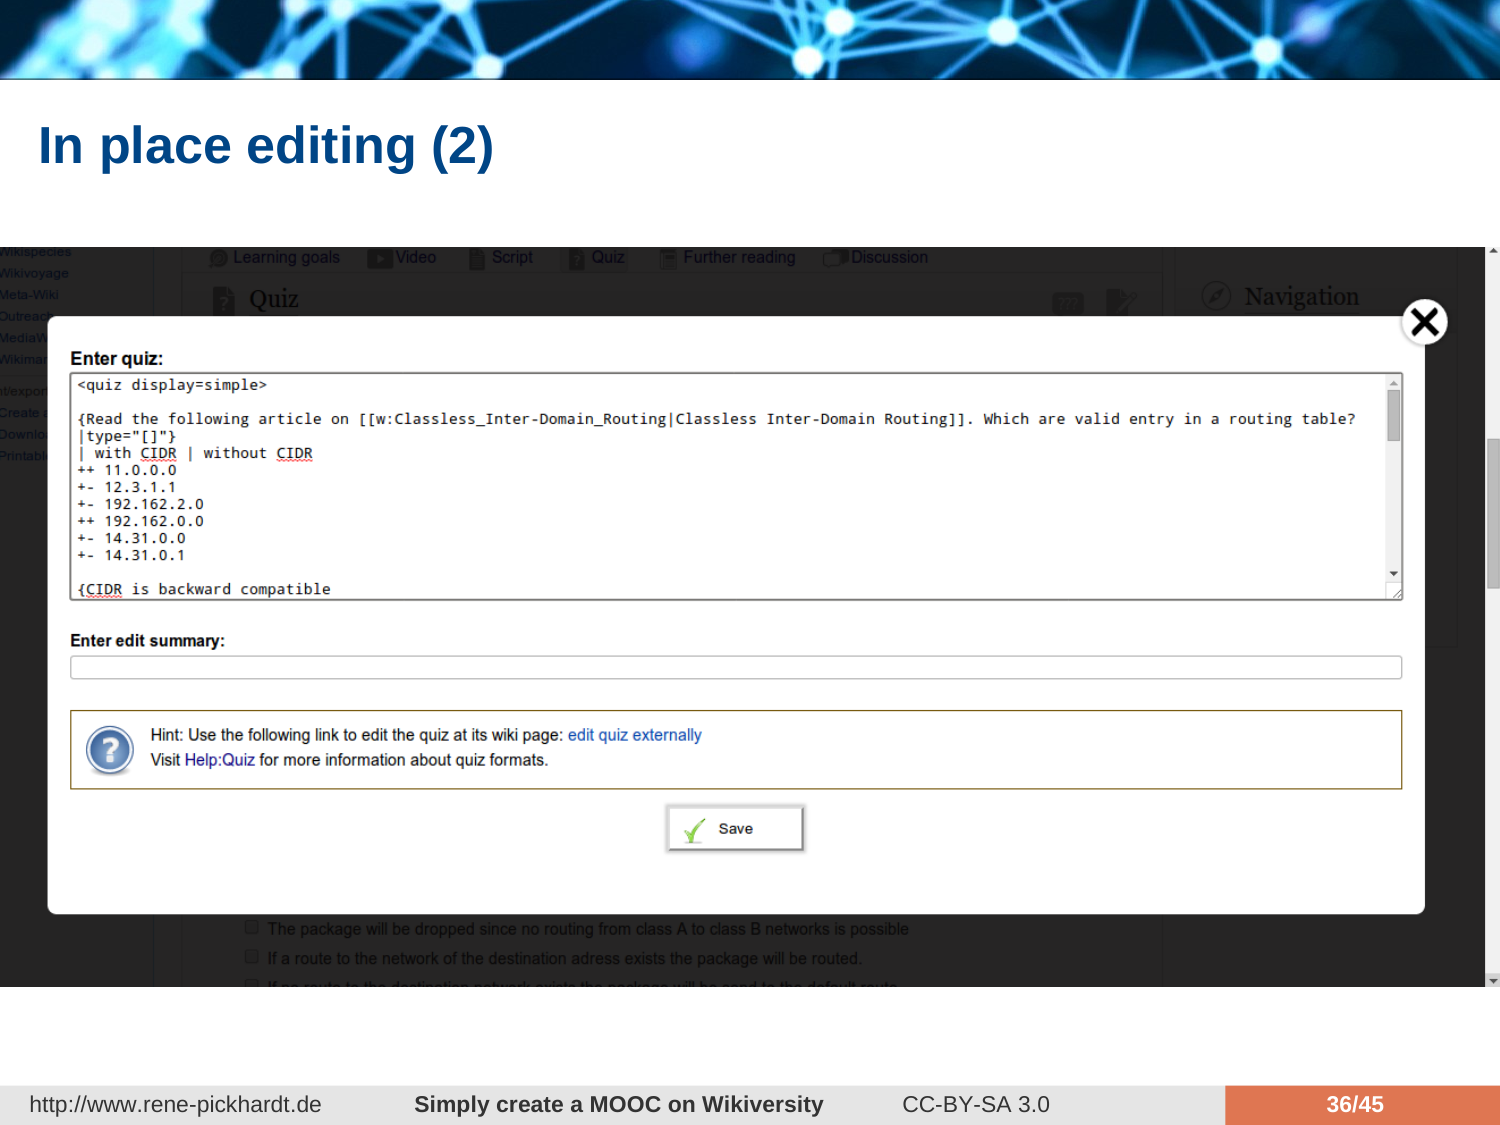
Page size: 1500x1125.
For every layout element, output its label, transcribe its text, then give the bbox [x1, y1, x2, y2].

picture [0, 0, 1500, 80]
title In place editing (2) [23, 112, 1500, 187]
picture [0, 247, 1500, 987]
